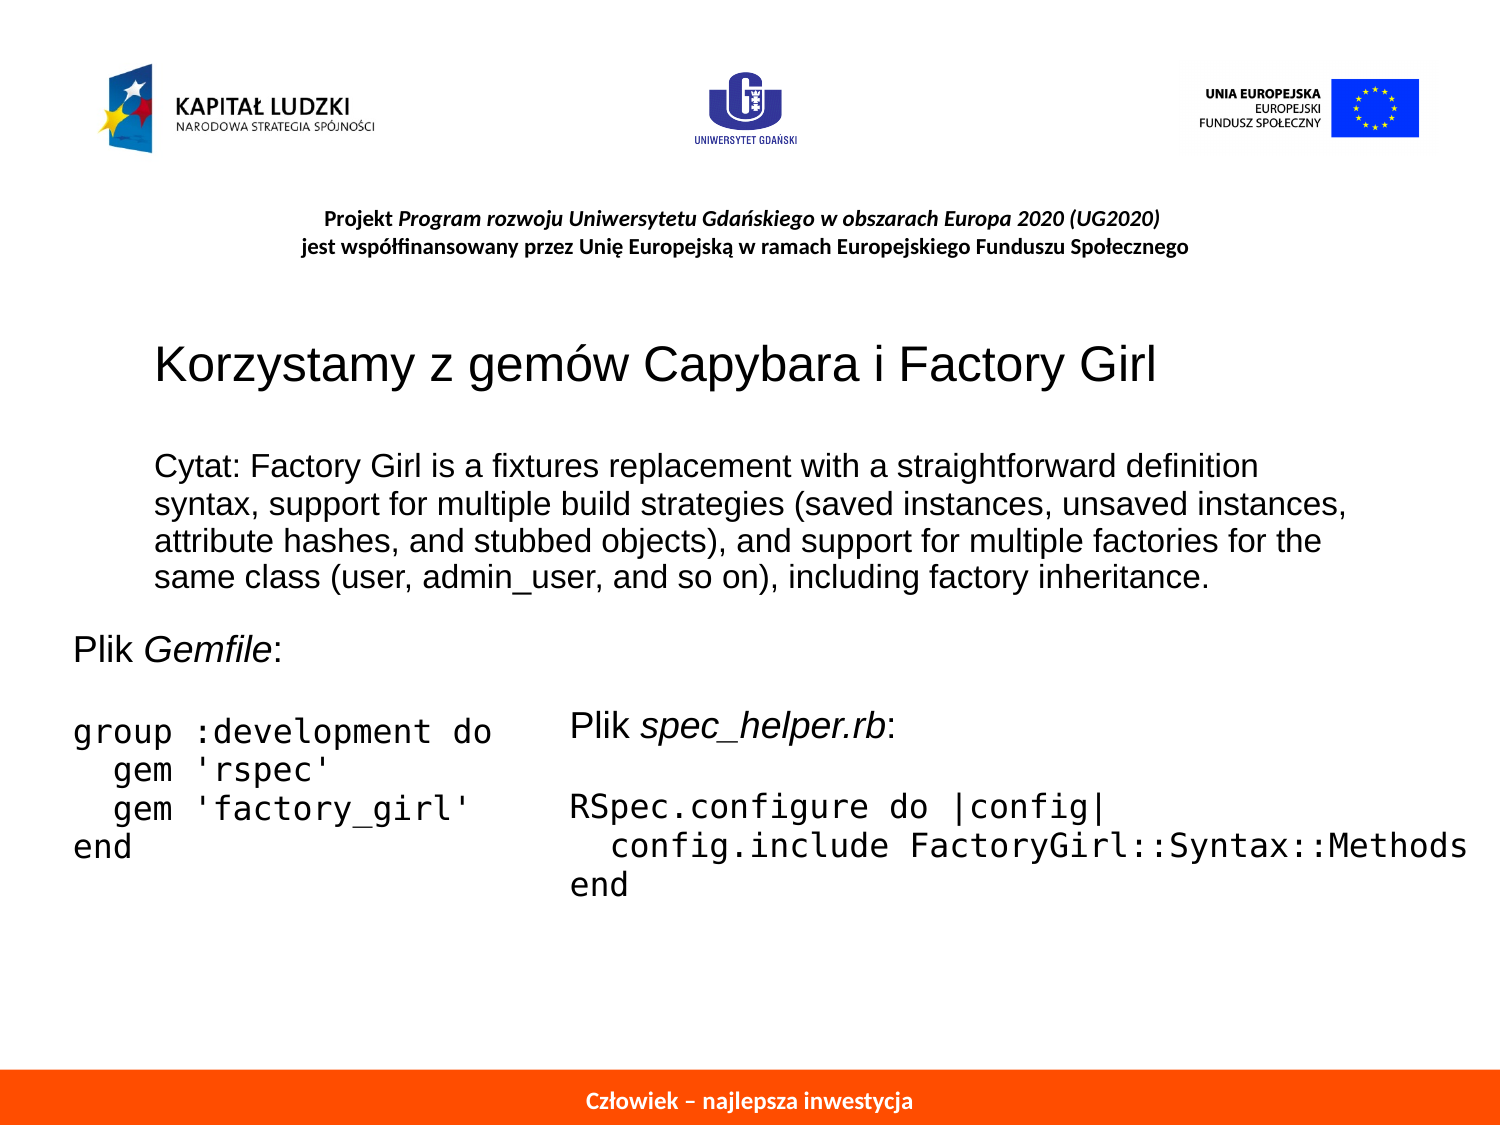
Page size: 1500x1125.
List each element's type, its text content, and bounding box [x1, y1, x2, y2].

picture [1179, 60, 1439, 156]
text_box Plik Gemfile: group :development do gem 'rspec' gem 'factory_girl' end [58, 621, 508, 875]
text_box Plik spec_helper.rb: RSpec.configure do |config| config.include FactoryGirl::Syntax::Methods end [554, 696, 1485, 954]
picture [53, 19, 418, 196]
text_box Projekt Program rozwoju Uniwersytetu Gdańskiego w obszarach Europa 2020 (UG2020) jest współfinansowany przez Unię Europejską w ramach Europejskiego Funduszu Społecznego [53, 196, 1439, 267]
text_box Korzystamy z gemów Capybara i Factory Girl Cytat: Factory Girl is a fixtures replacement with a straightforward definition syntax, support for multiple build strategies (saved instances, unsaved instances, attribute hashes, and stubbed objects), and support for multiple factories for the same class (user, admin_user, and so on), including factory inheritance. [139, 329, 1374, 684]
picture [692, 69, 800, 147]
footer Człowiek – najlepsza inwestycja [0, 1069, 1500, 1125]
